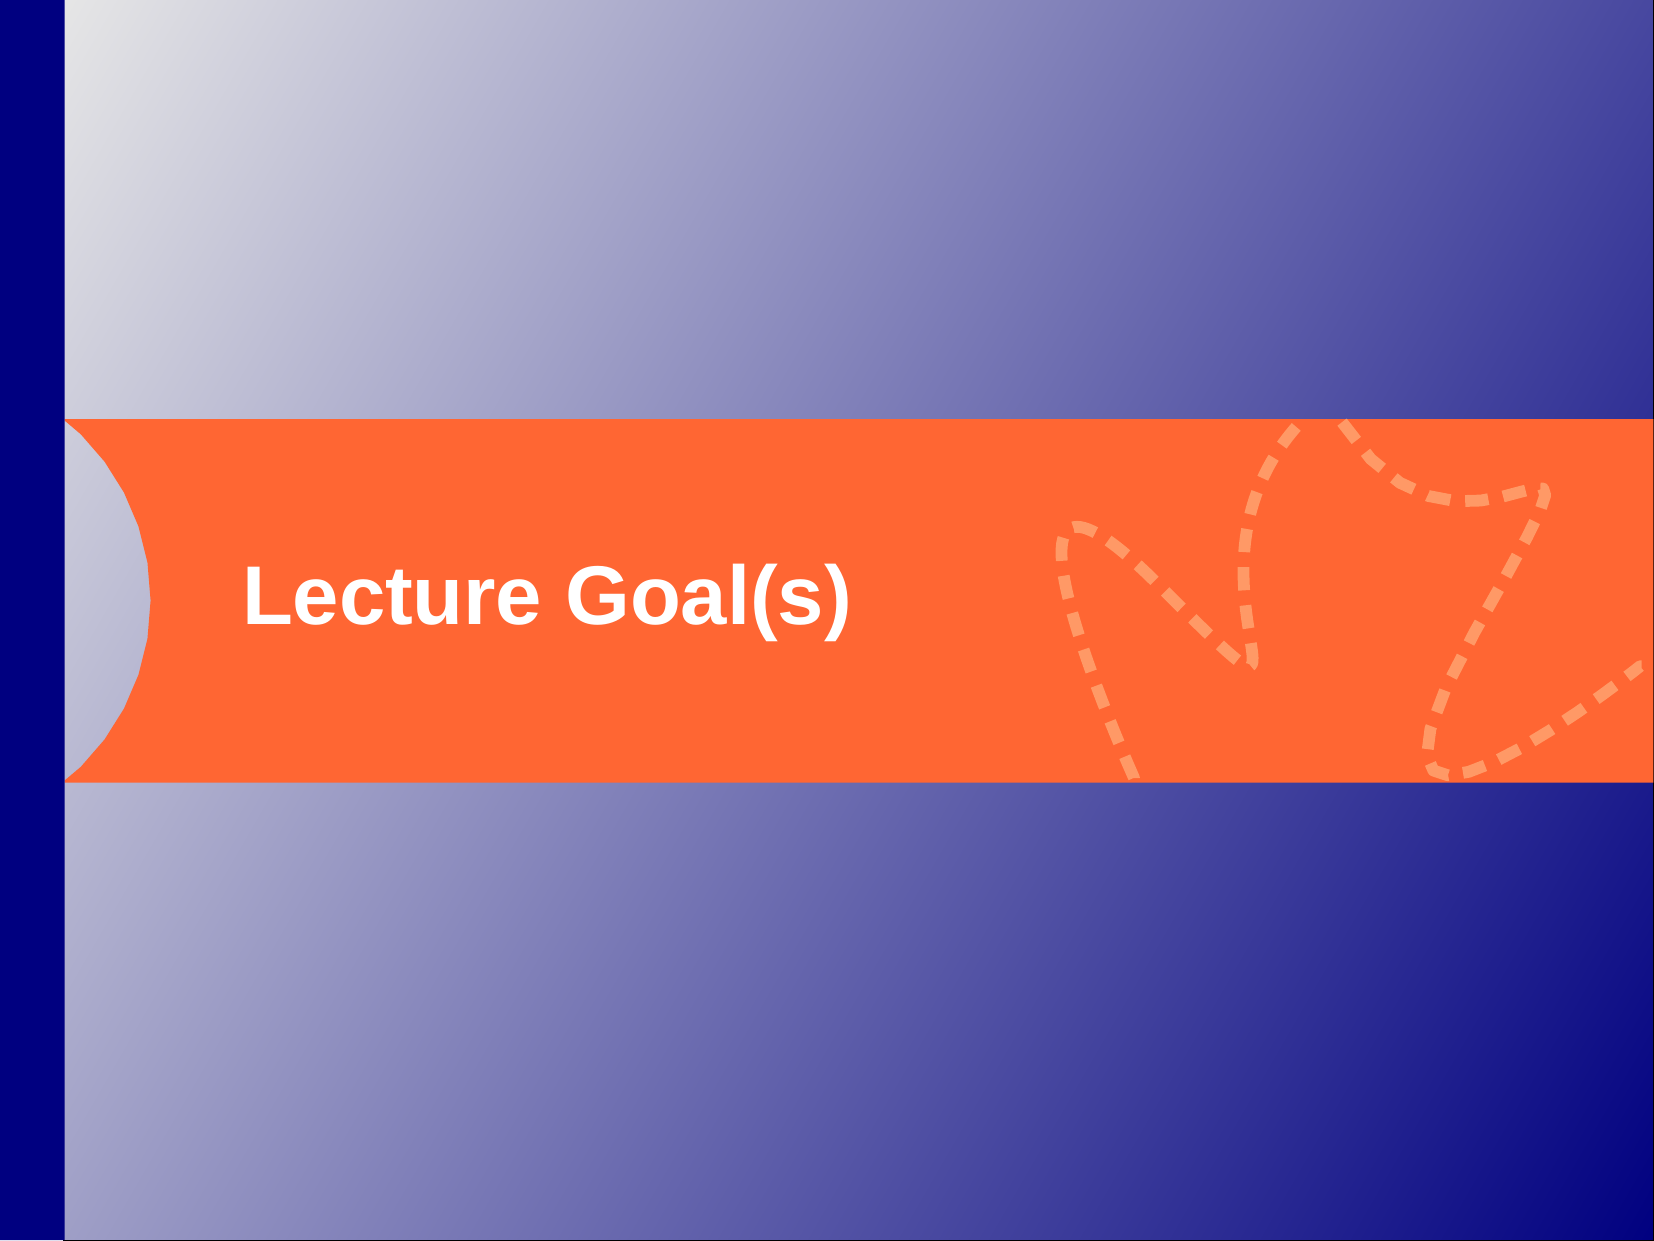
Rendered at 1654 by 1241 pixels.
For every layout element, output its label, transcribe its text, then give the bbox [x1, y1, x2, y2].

title Lecture Goal(s) [242, 474, 1111, 727]
